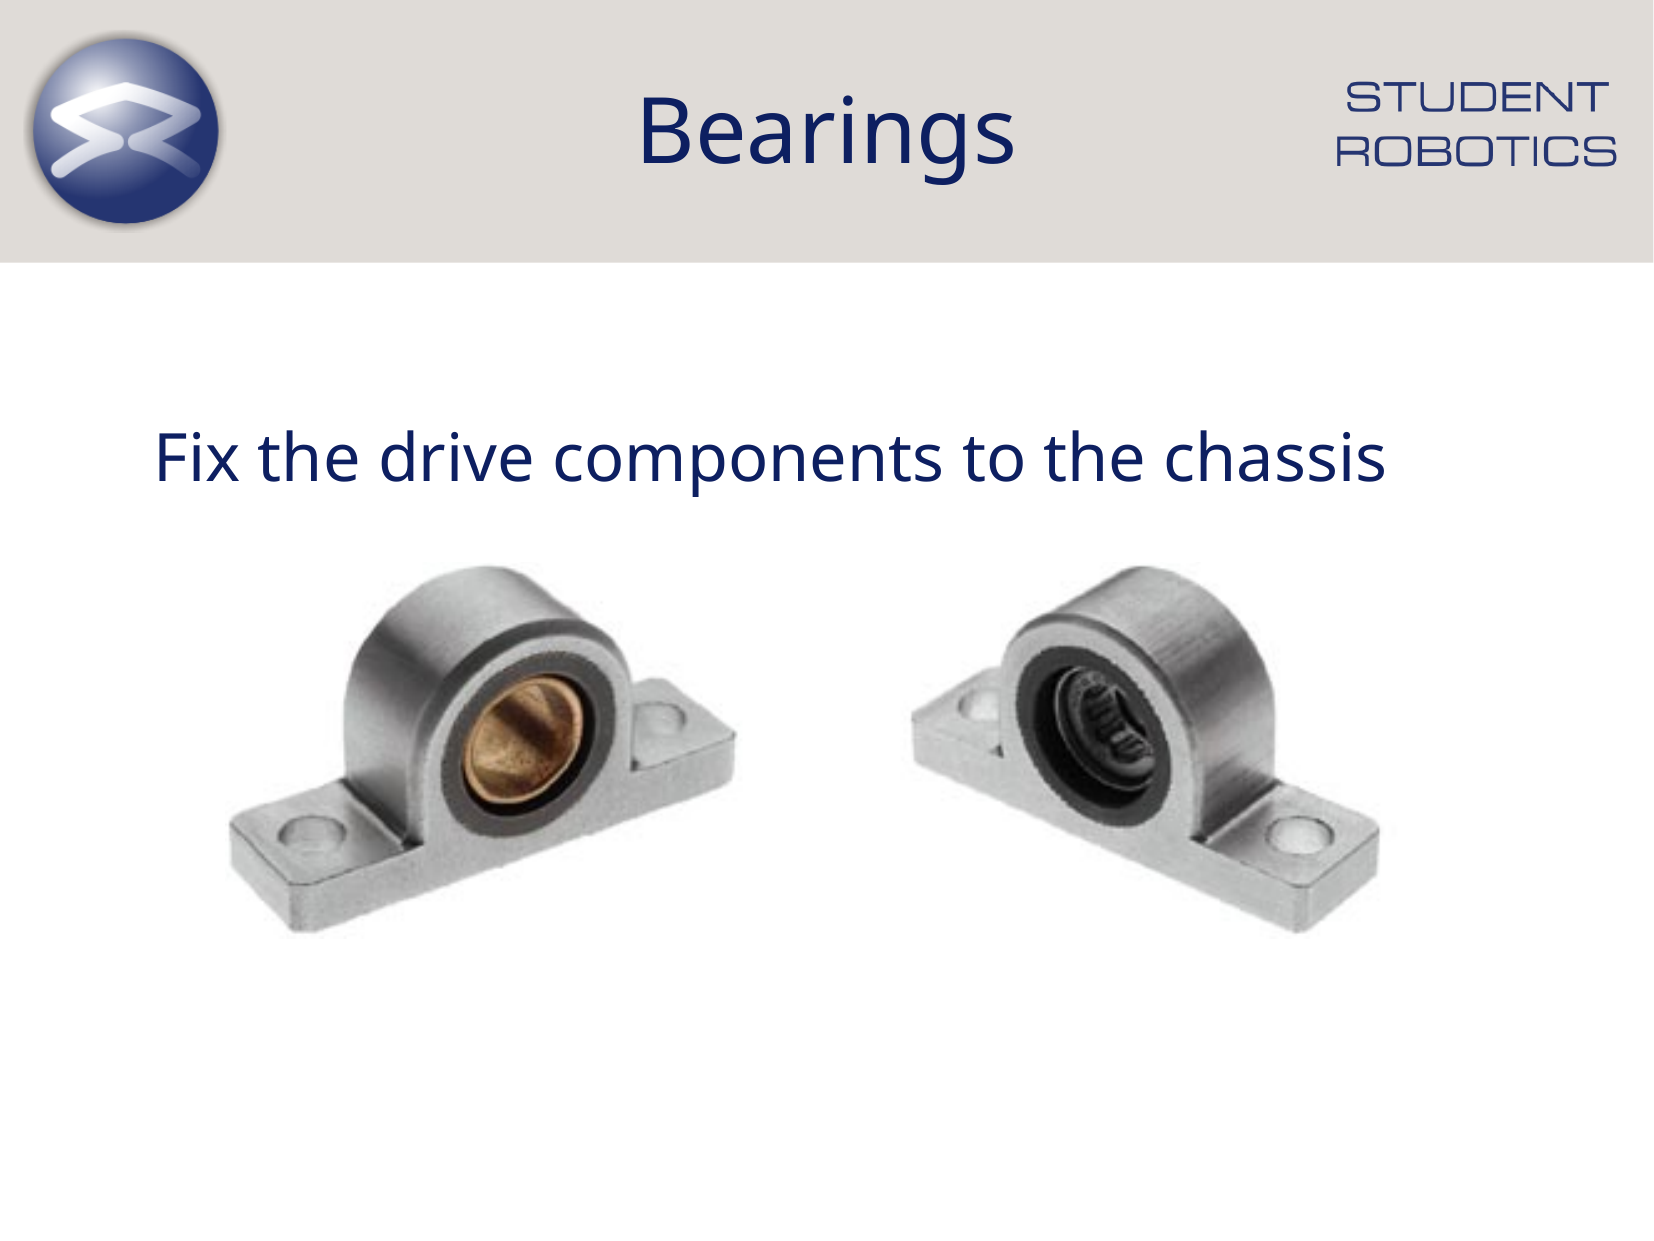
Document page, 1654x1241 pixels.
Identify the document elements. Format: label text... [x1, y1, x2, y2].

list Fix the drive components to the chassis [82, 290, 1571, 1109]
title Bearings [82, 0, 1571, 257]
picture [1571, 68, 1633, 174]
picture [9, 19, 82, 245]
